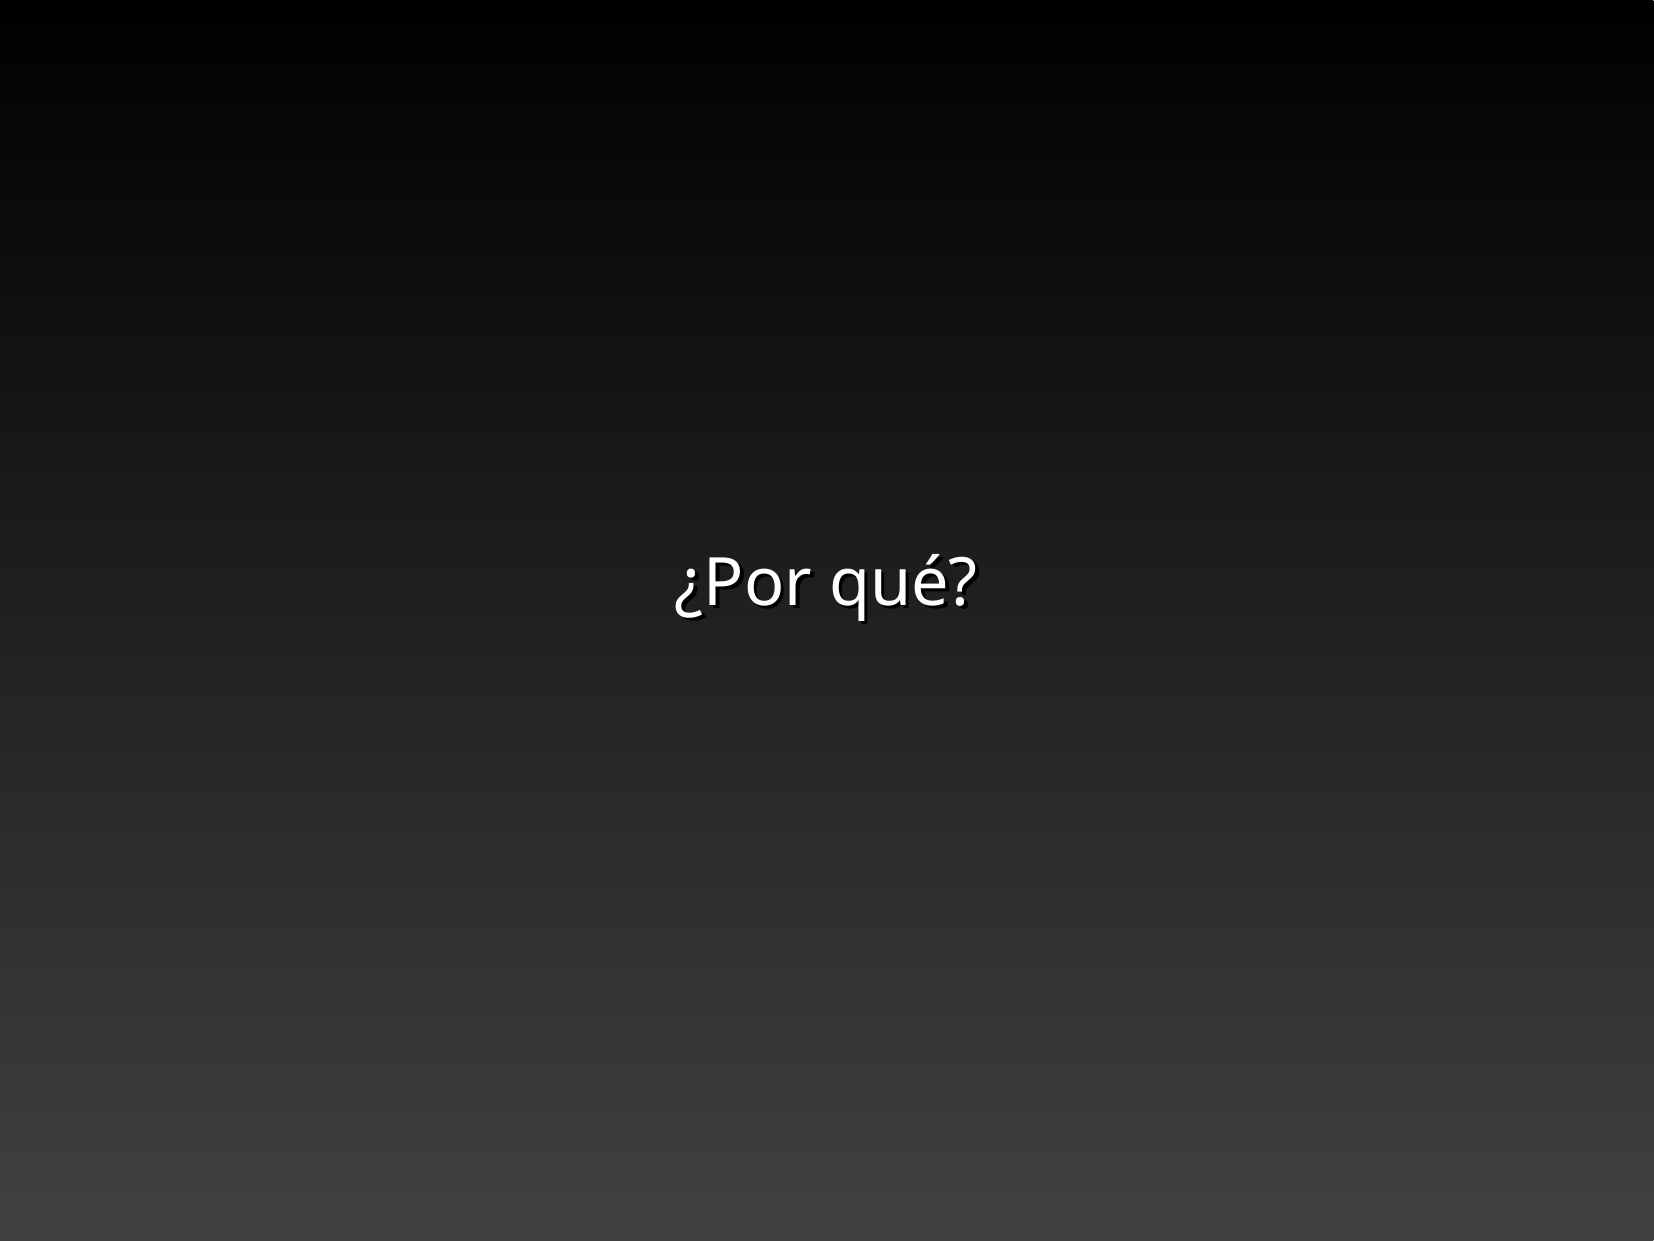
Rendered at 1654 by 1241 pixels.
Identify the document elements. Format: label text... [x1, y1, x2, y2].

subtitle ¿Por qué? [82, 56, 1571, 1102]
